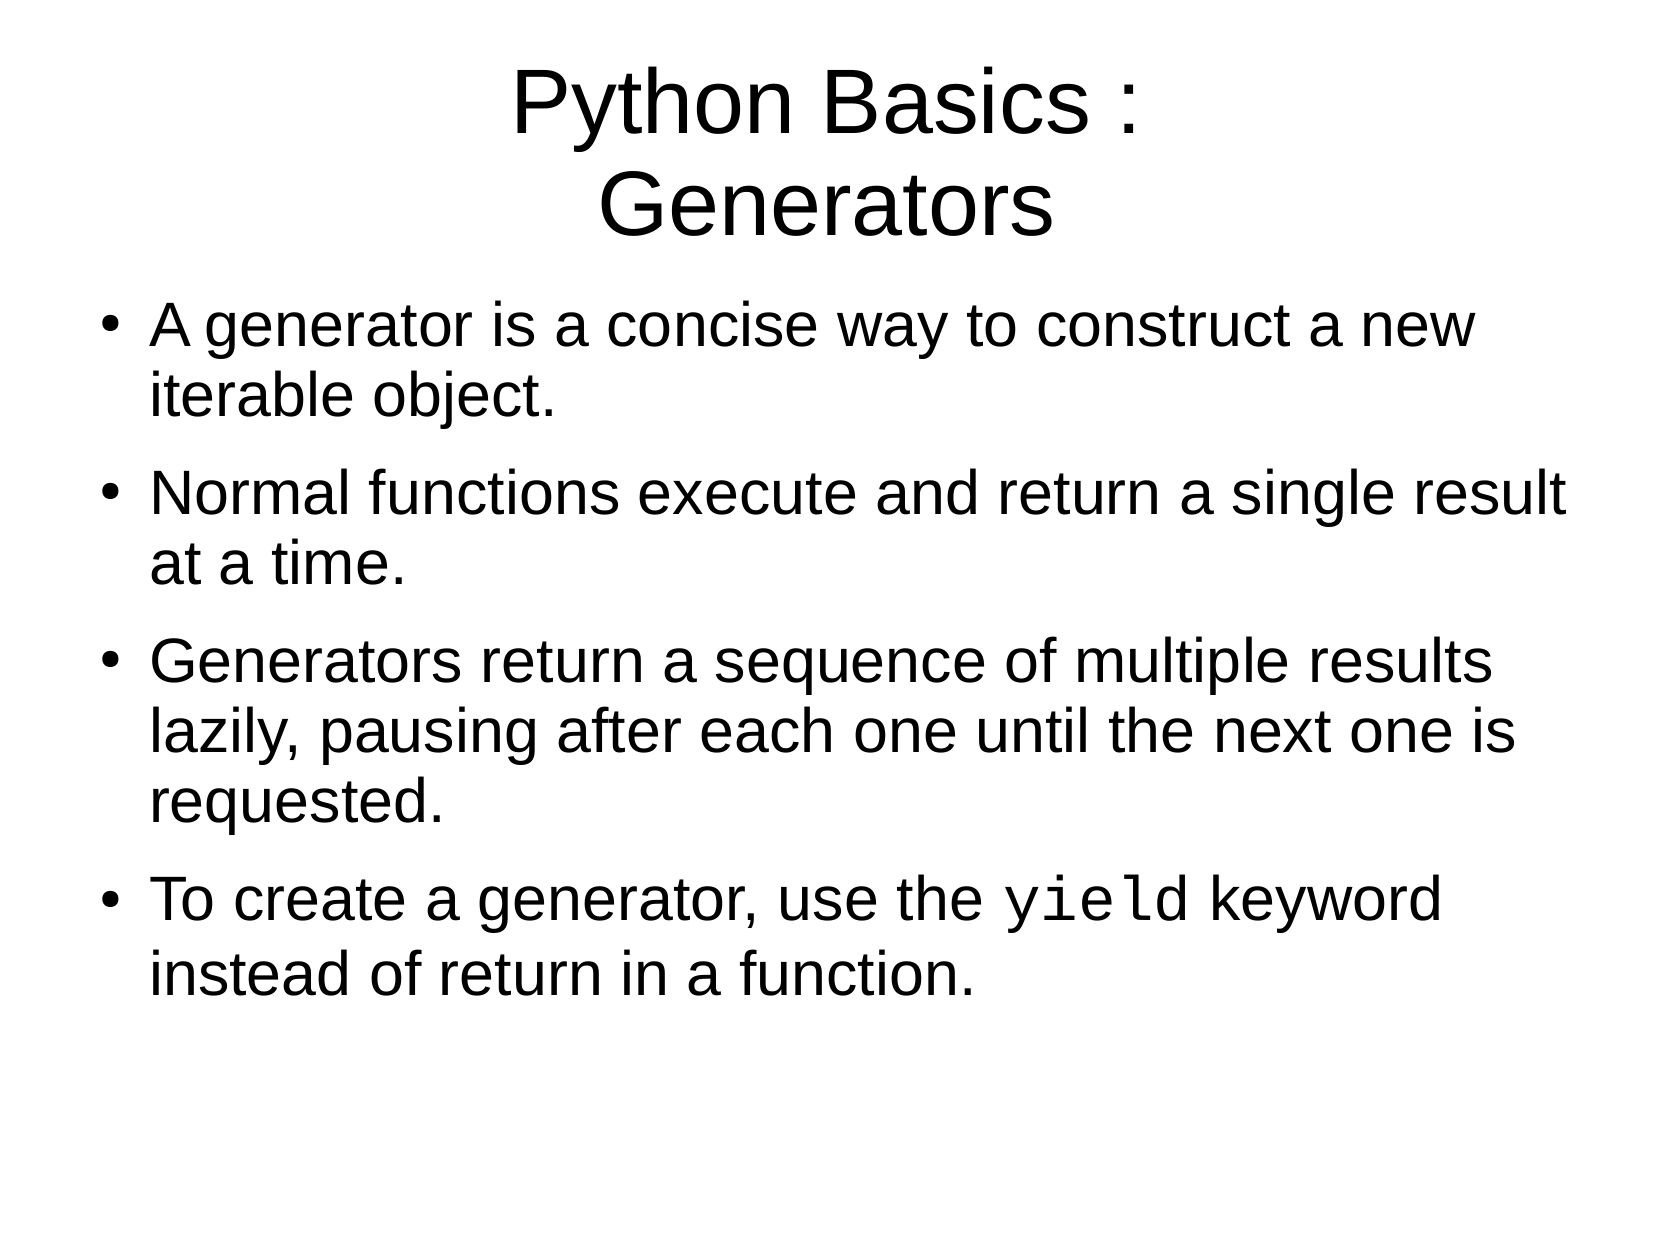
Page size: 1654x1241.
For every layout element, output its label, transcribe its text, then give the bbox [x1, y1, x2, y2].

list A generator is a concise way to construct a new iterable object. Normal functions execute and return a single result at a time. Generators return a sequence of multiple results lazily, pausing after each one until the next one is requested. To create a generator, use the yield keyword instead of return in a function. [82, 290, 1571, 1010]
title Python Basics : Generators [82, 49, 1571, 257]
